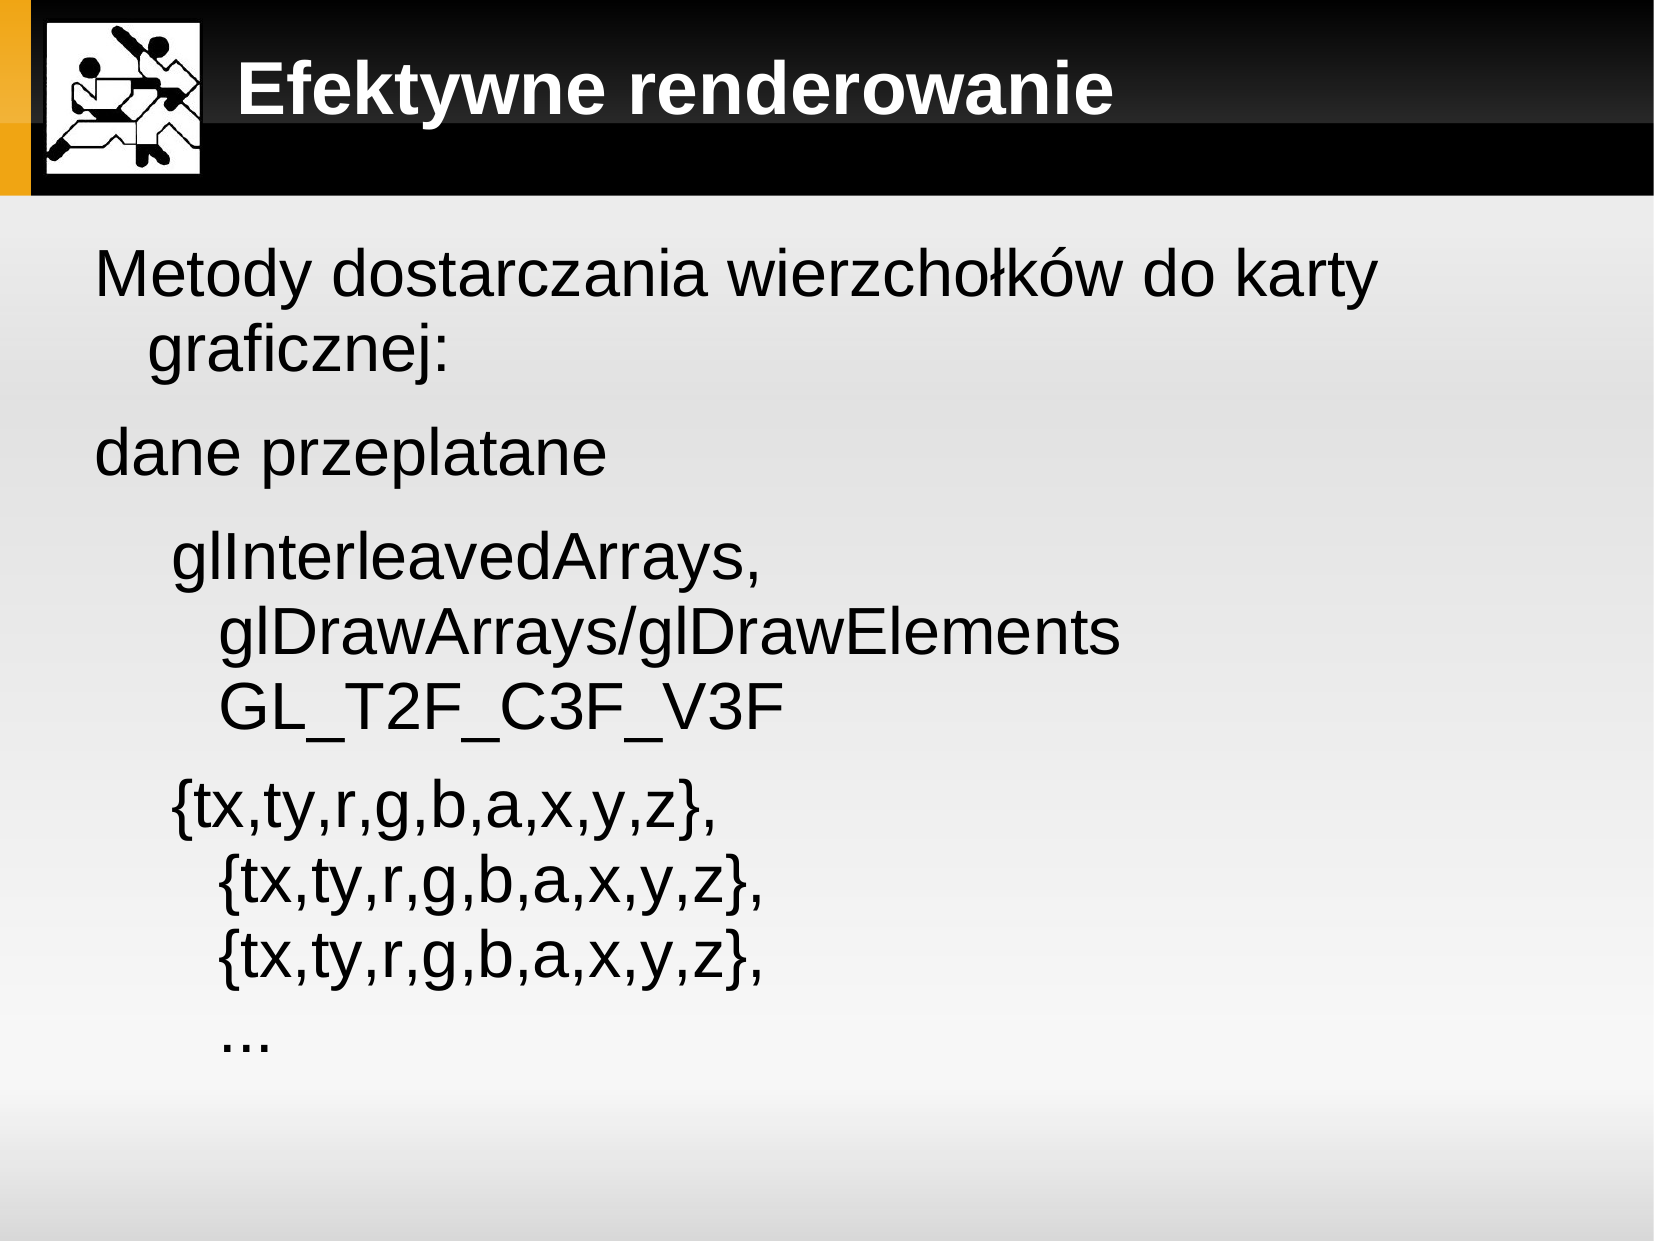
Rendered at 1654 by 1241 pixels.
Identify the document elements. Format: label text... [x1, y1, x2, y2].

list Metody dostarczania wierzchołków do karty graficznej: dane przeplatane glInterleavedArrays, glDrawArrays/glDrawElements GL_T2F_C3F_V3F {tx,ty,r,g,b,a,x,y,z}, {tx,ty,r,g,b,a,x,y,z}, {tx,ty,r,g,b,a,x,y,z}, ... [76, 236, 1565, 1097]
picture [0, 0, 1654, 1241]
title Efektywne renderowanie [236, 7, 1595, 170]
